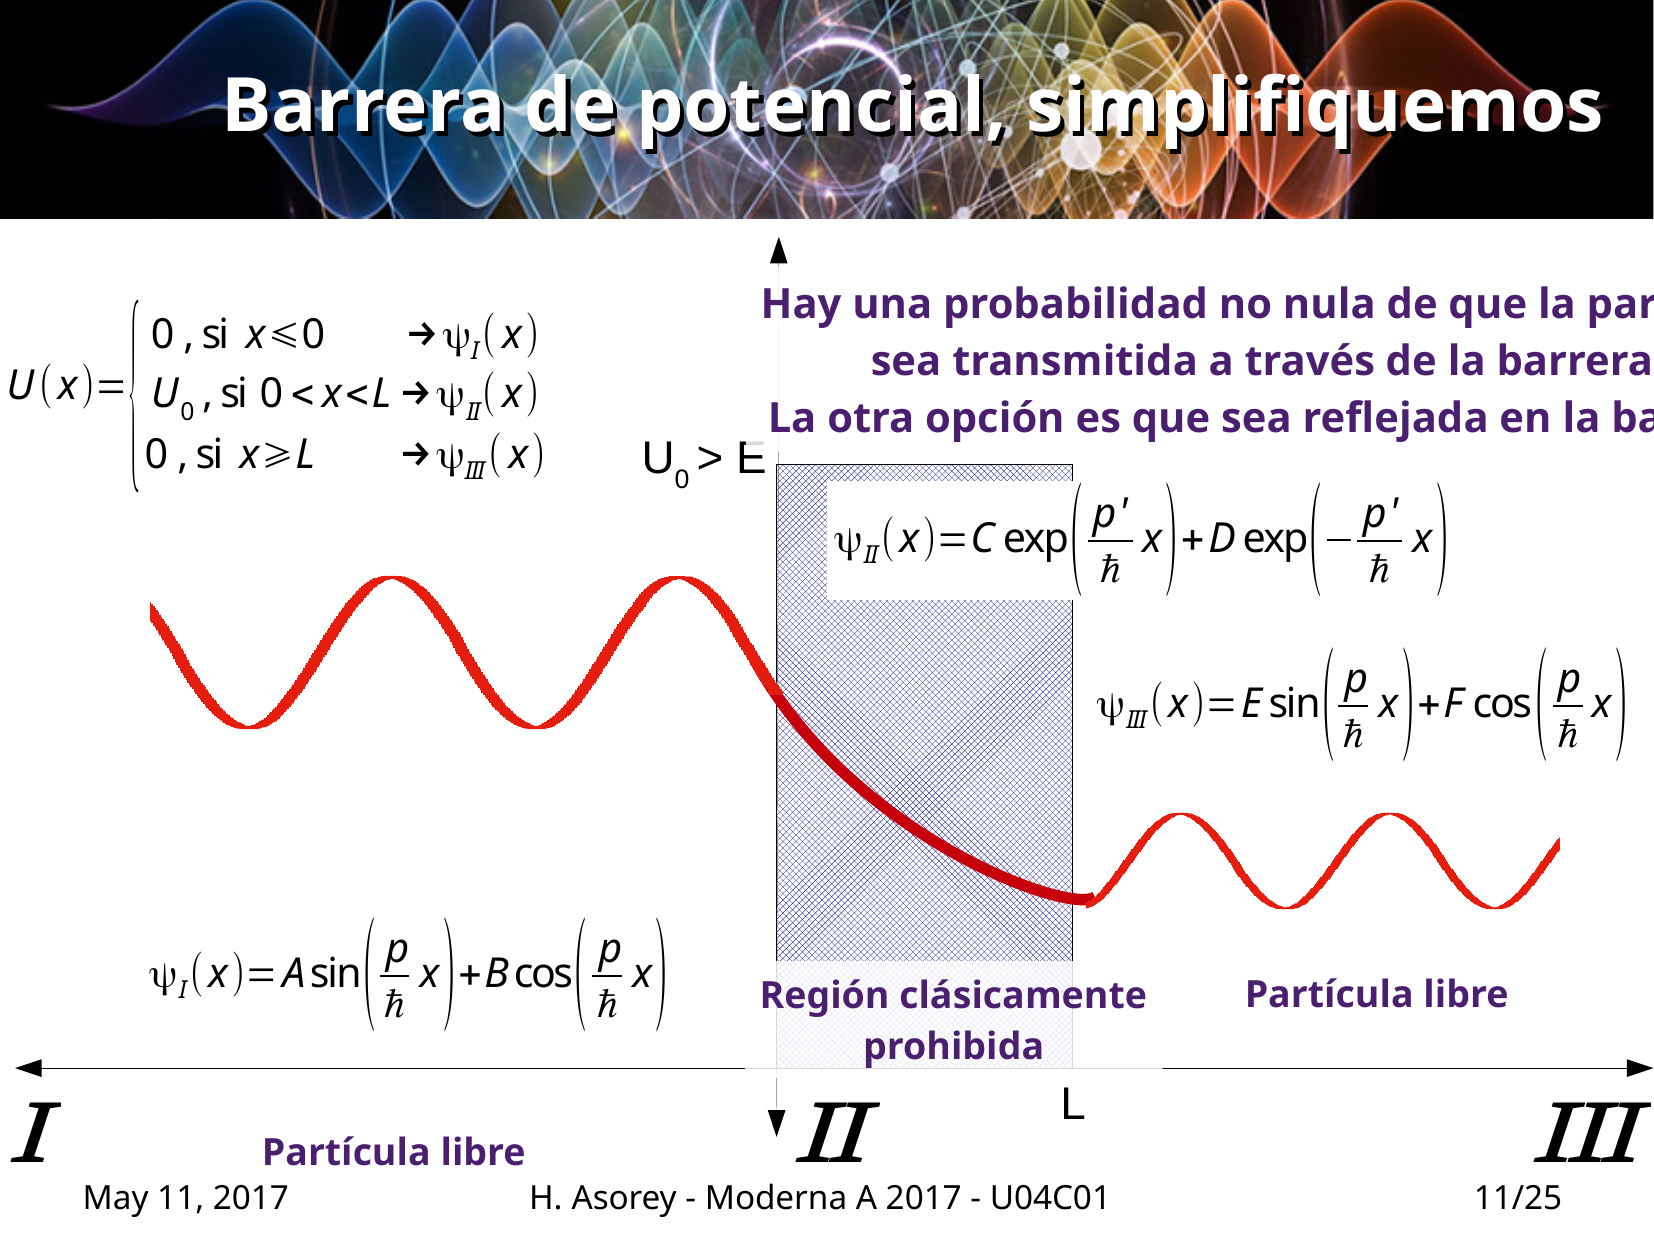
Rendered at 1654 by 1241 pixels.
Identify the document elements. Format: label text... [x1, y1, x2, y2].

picture [1085, 810, 1560, 913]
picture [150, 570, 826, 736]
text_box x [1570, 1061, 1642, 1081]
text_box Partícula libre [1230, 960, 1515, 1021]
text_box Región clásicamente prohibida [744, 961, 1105, 1068]
text_box Partícula libre [247, 1117, 532, 1186]
title Barrera de potencial, simplifiquemos [45, 15, 1606, 191]
chart [0, 1081, 61, 1183]
text_box [776, 736, 1073, 961]
chart [826, 481, 1456, 601]
text_box U0 > E [626, 424, 782, 515]
chart [1524, 1081, 1651, 1183]
chart [0, 298, 553, 496]
chart [141, 916, 676, 1036]
text_box [817, 601, 1073, 892]
chart [786, 1081, 880, 1183]
text_box [776, 464, 1073, 570]
text_box L [1045, 1070, 1116, 1161]
chart [1089, 646, 1636, 766]
text_box Hay una probabilidad no nula de que la partícula sea transmitida a través de la barrera. La otra opción es que sea reflejada en la barrera [745, 266, 1646, 435]
picture [0, 0, 1654, 219]
